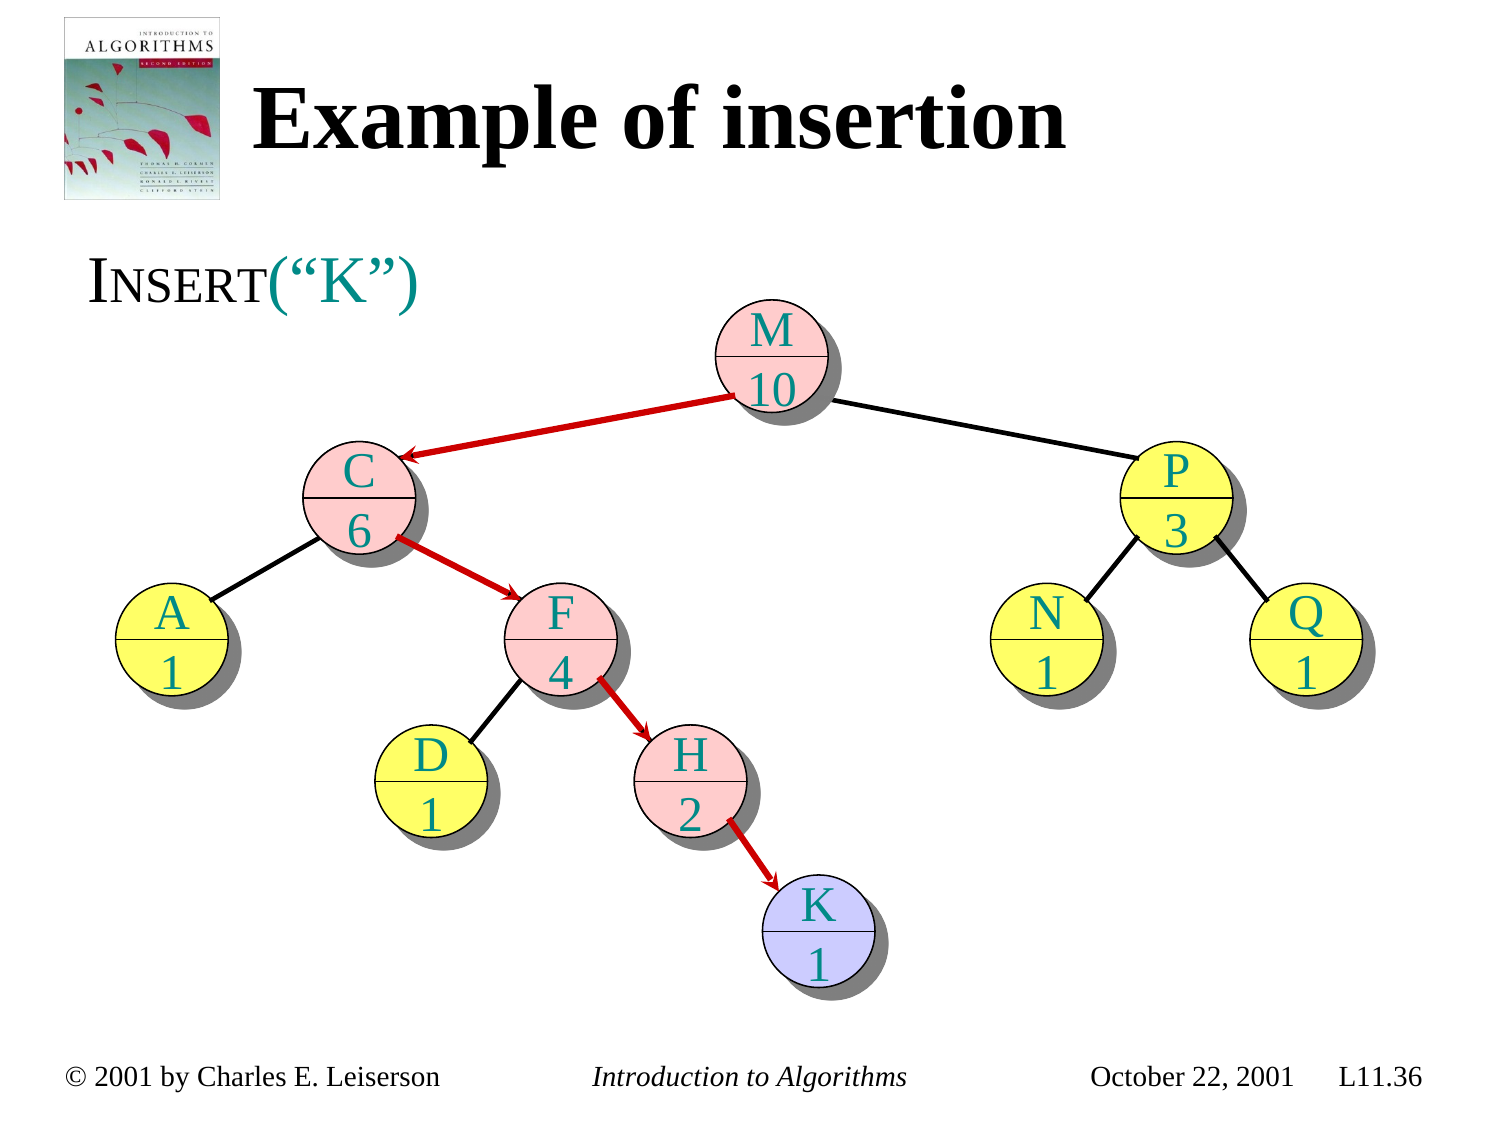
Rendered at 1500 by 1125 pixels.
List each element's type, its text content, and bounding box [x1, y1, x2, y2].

text_box H 2 [634, 782, 747, 838]
text_box M 10 [715, 357, 829, 413]
text_box N 1 [990, 583, 1104, 639]
text_box October 22, 2001 L11.<number> [982, 1049, 1438, 1101]
text_box P 3 [1120, 499, 1233, 555]
text_box M 10 [715, 299, 829, 356]
text_box Q 1 [1249, 583, 1363, 639]
text_box K 1 [762, 932, 875, 988]
text_box INSERT(“K”) [72, 228, 435, 324]
text_box C 6 [303, 441, 416, 497]
text_box P 3 [1120, 441, 1233, 497]
text_box F 4 [504, 640, 618, 696]
text_box H 2 [634, 724, 747, 781]
text_box F 4 [504, 583, 618, 639]
text_box A 1 [115, 640, 229, 696]
text_box A 1 [115, 583, 229, 639]
text_box N 1 [990, 640, 1104, 696]
text_box Q 1 [1249, 640, 1363, 696]
text_box C 6 [303, 499, 416, 555]
text_box D 1 [374, 782, 488, 838]
text_box D 1 [374, 724, 488, 781]
text_box K 1 [762, 874, 876, 931]
text_box Introduction to Algorithms [577, 1049, 923, 1101]
title Example of insertion [237, 24, 1475, 213]
picture [64, 17, 220, 200]
